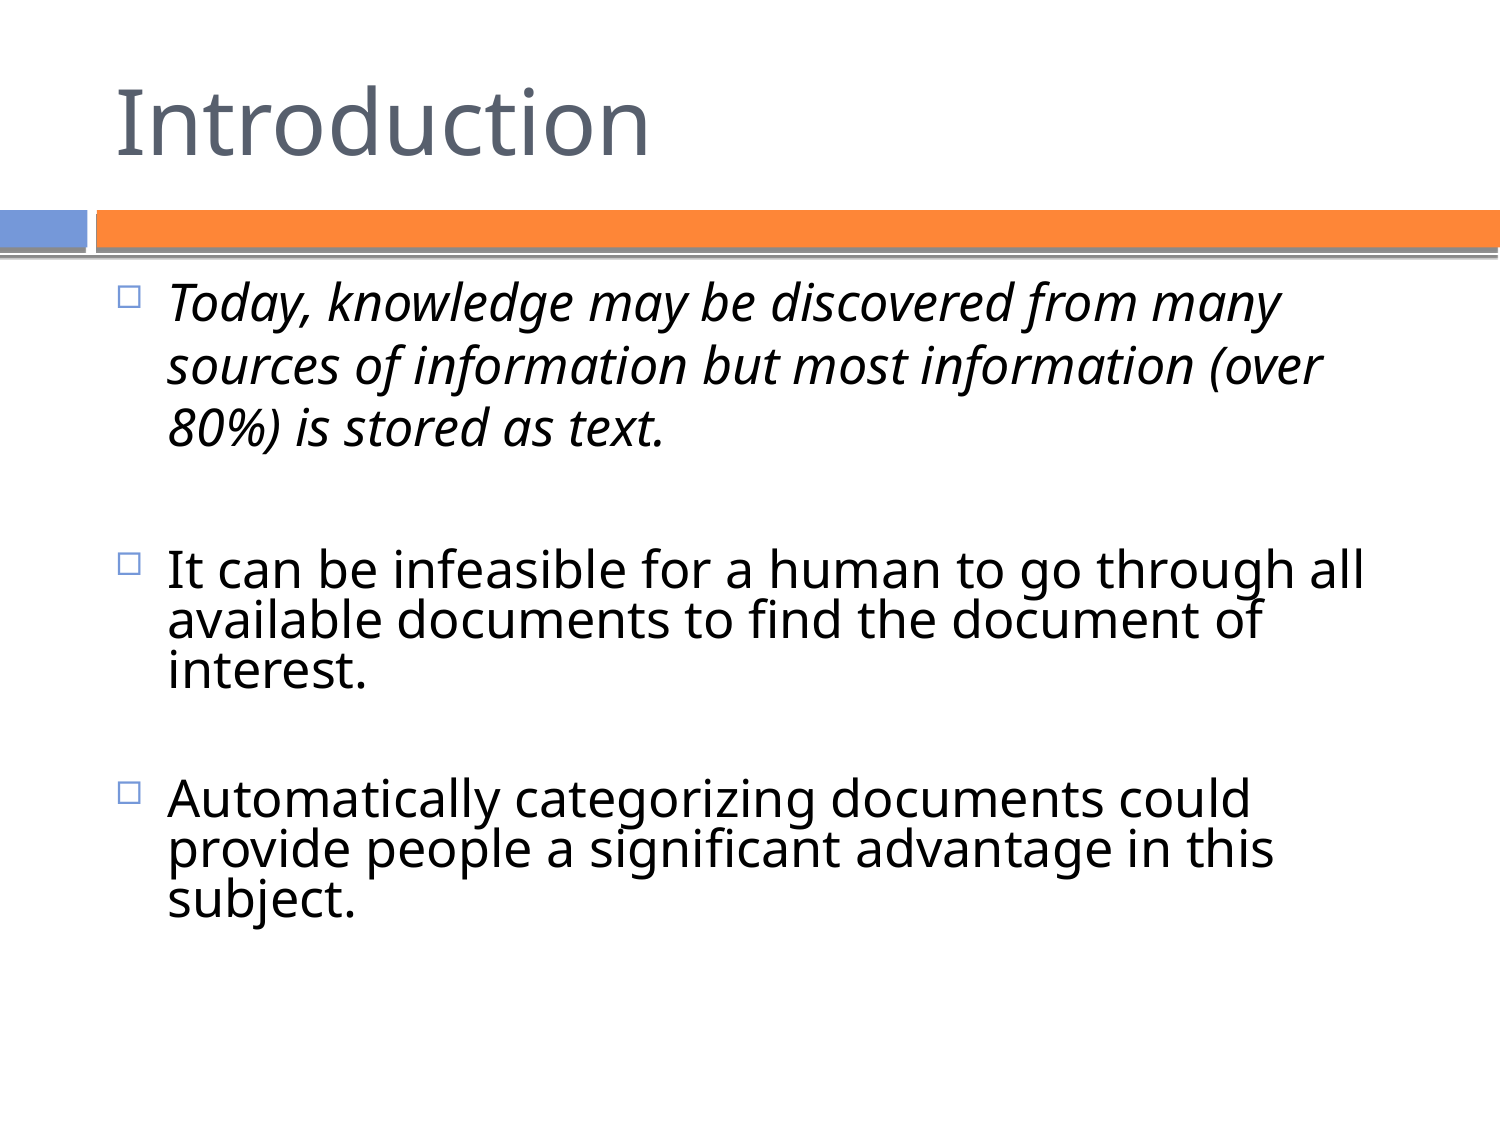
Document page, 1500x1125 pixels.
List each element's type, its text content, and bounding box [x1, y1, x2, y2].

title Introduction [100, 37, 1438, 200]
list Today, knowledge may be discovered from many sources of information but most information (over 80%) is stored as text. It can be infeasible for a human to go through all available documents to find the document of interest. Automatically categorizing documents could provide people a significant advantage in this subject. [100, 262, 1438, 1000]
